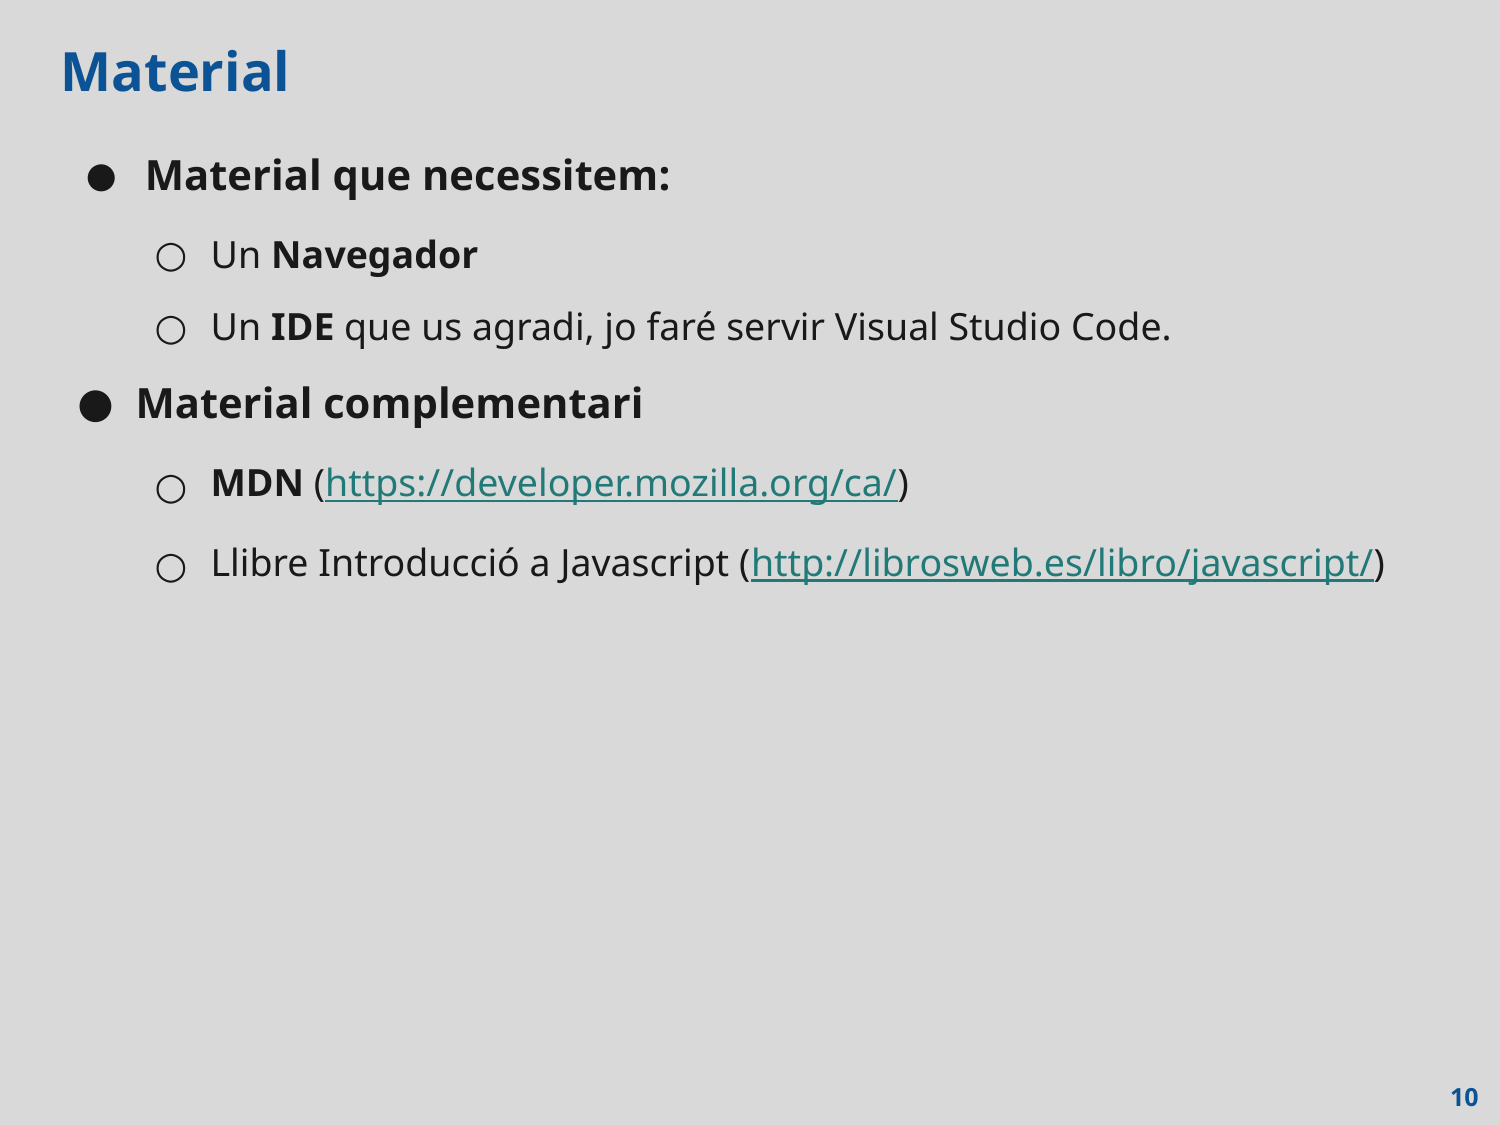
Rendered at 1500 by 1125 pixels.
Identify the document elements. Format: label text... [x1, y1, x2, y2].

slide_number <número> [1395, 1072, 1494, 1125]
title Material [45, 18, 1439, 120]
list Material que necessitem: Un Navegador Un IDE que us agradi, jo faré servir Visual Studio Code. Material complementari MDN (https://developer.mozilla.org/ca/) Llibre Introducció a Javascript (http://librosweb.es/libro/javascript/) [45, 126, 1464, 1049]
